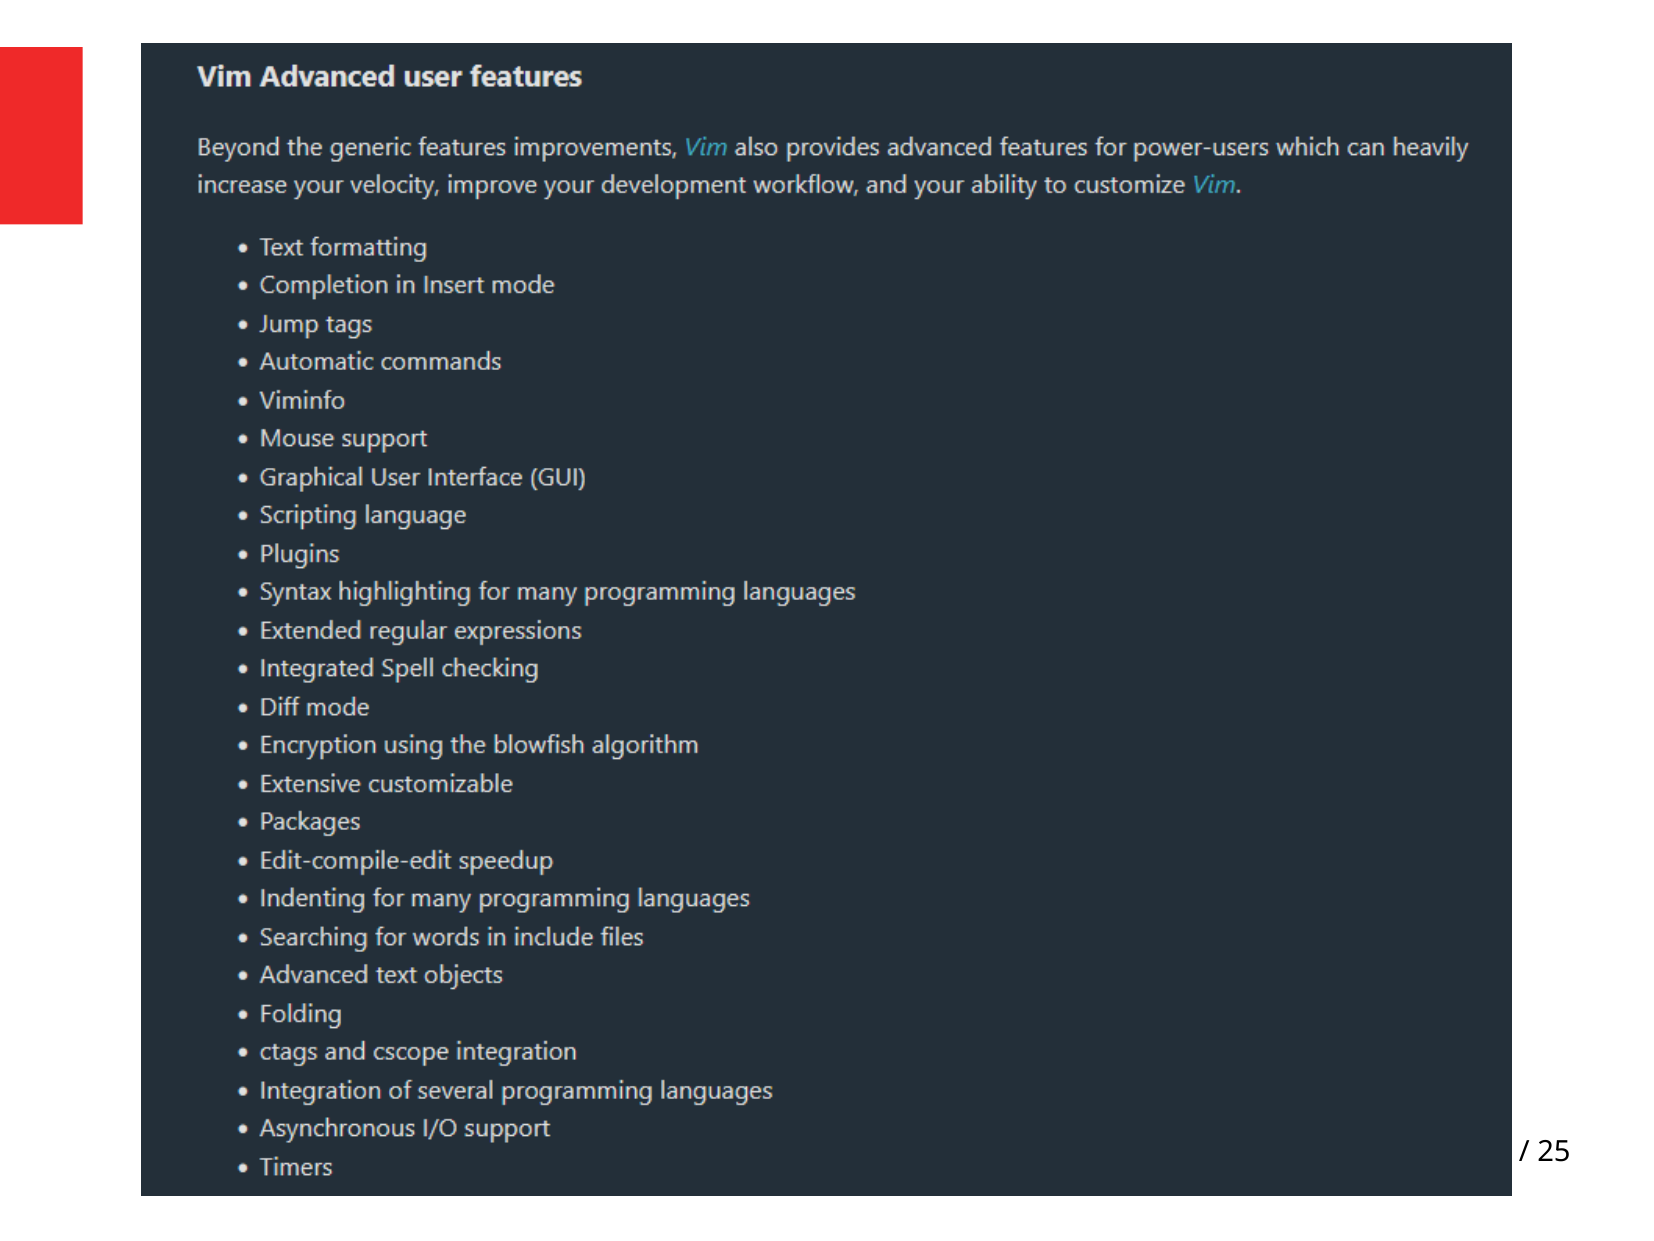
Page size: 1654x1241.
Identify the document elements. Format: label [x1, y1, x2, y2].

picture [141, 43, 1512, 1196]
